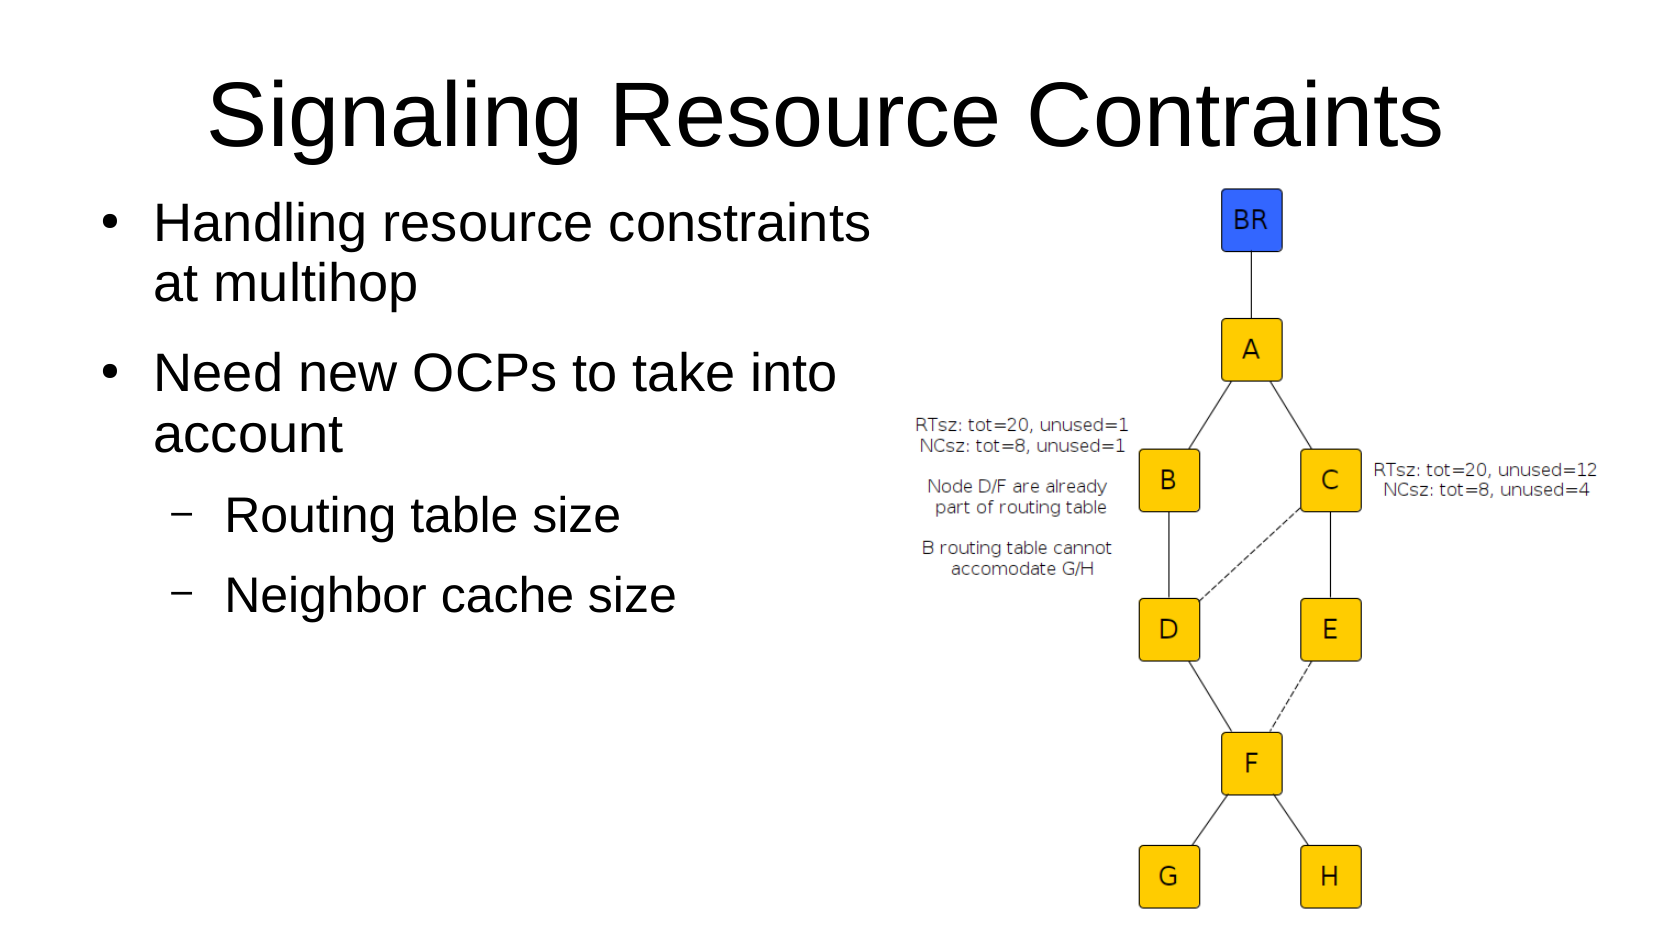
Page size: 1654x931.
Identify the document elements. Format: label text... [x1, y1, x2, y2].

list Handling resource constraints at multihop Need new OCPs to take into account Routing table size Neighbor cache size [82, 192, 886, 886]
title Signaling Resource Contraints [82, 37, 1571, 193]
picture [897, 172, 1619, 924]
